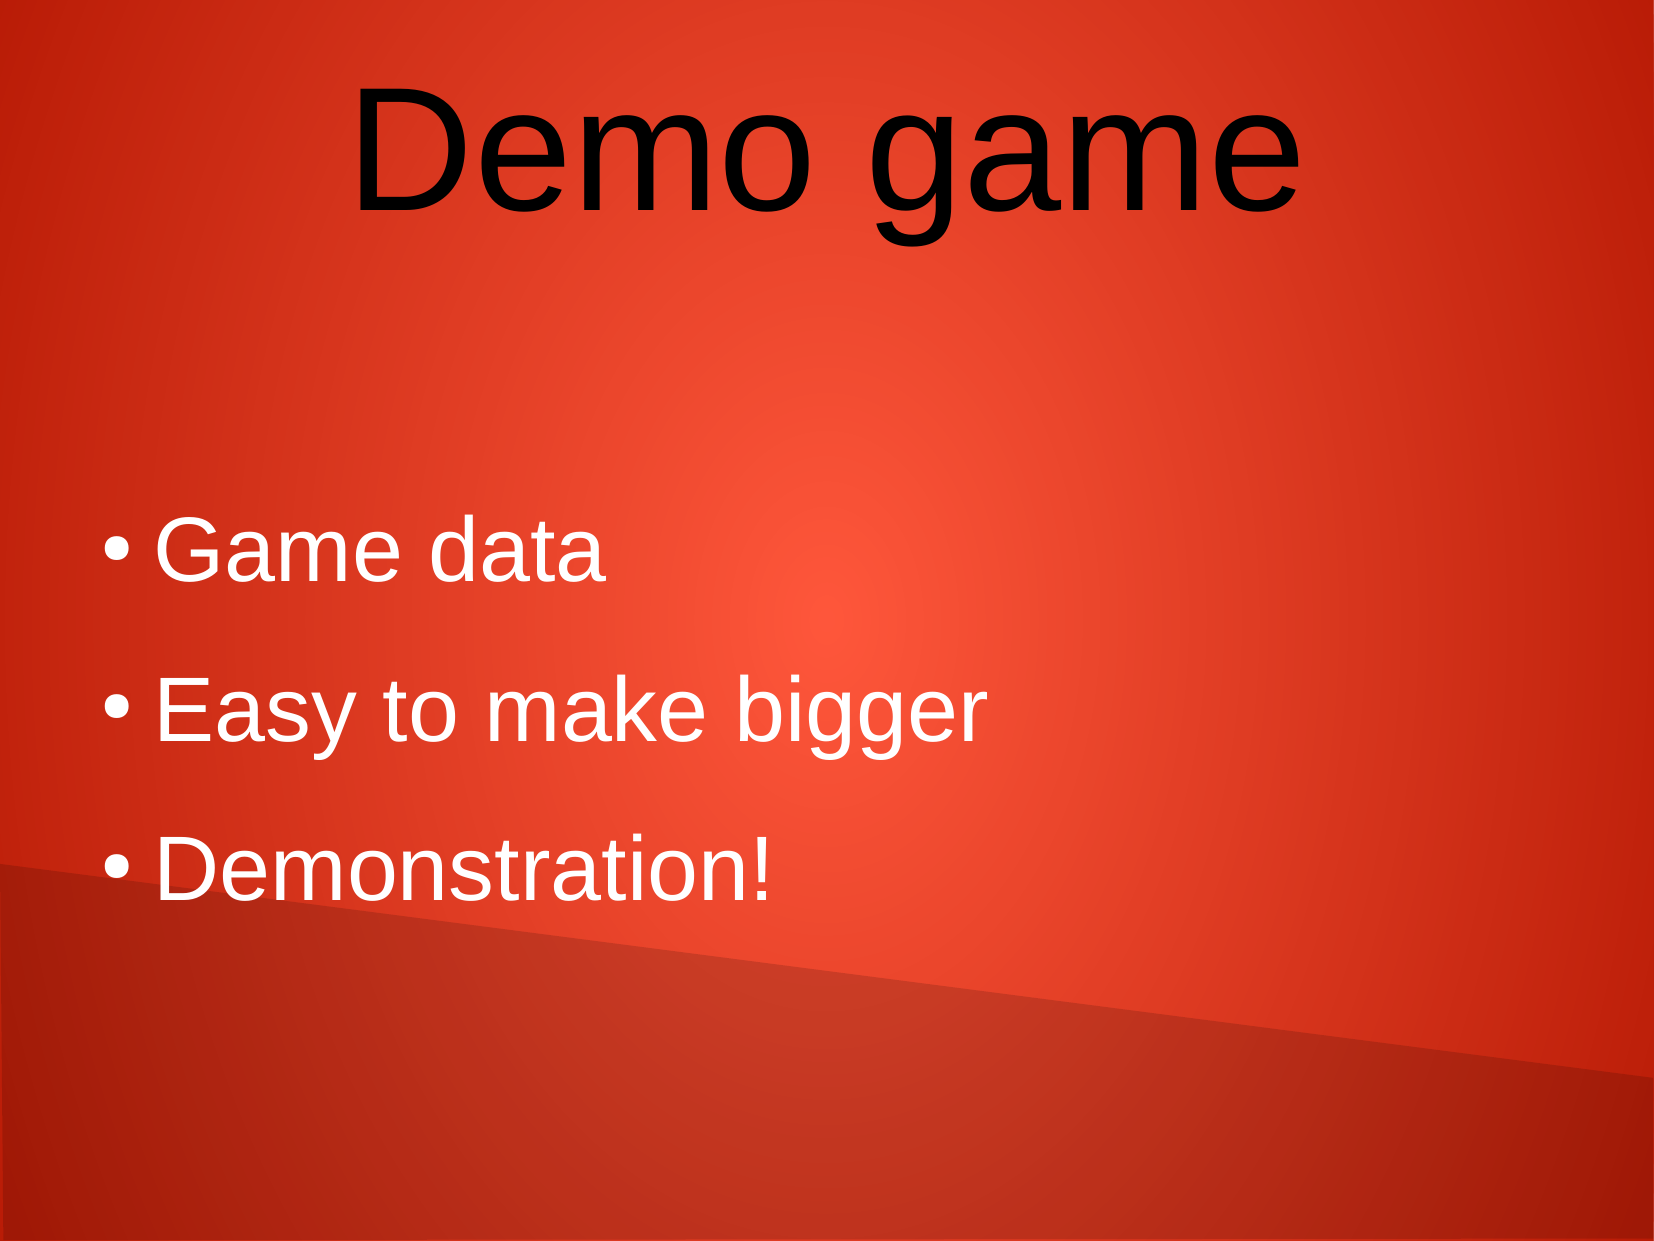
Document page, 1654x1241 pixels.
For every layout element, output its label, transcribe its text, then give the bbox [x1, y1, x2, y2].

list Game data Easy to make bigger Demonstration! [82, 299, 1571, 1019]
title Demo game [82, 47, 1571, 252]
